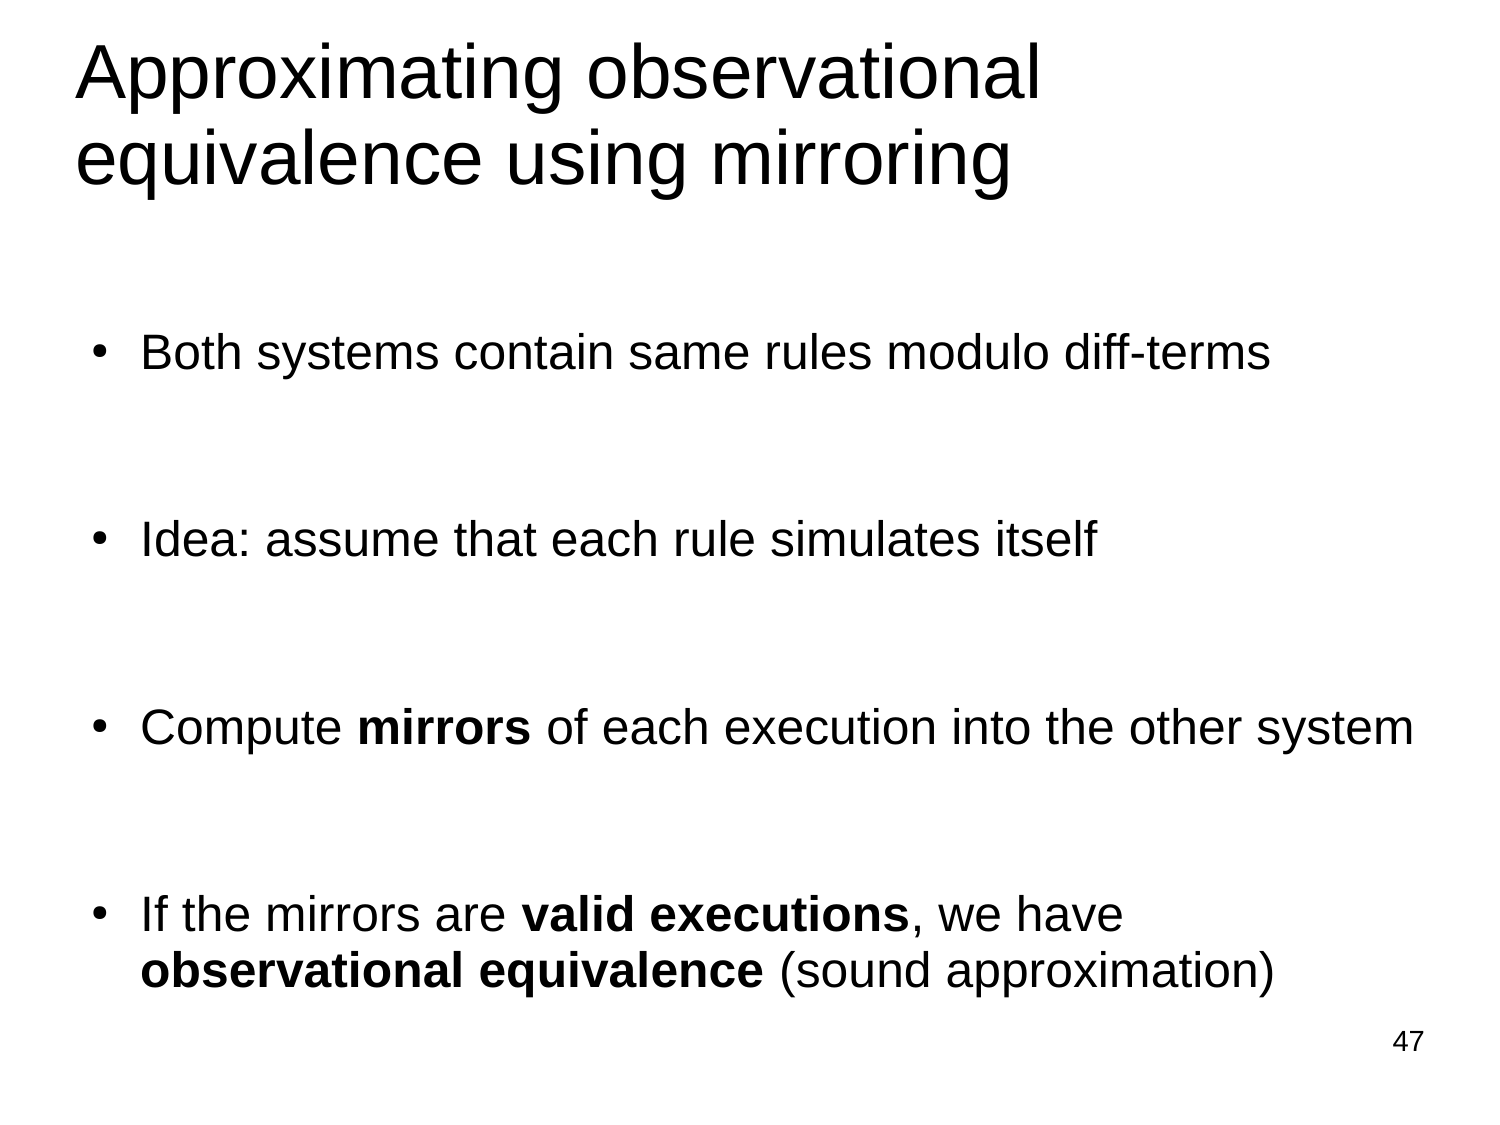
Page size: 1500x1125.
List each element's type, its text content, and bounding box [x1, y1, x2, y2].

title Approximating observational equivalence using mirroring [75, 28, 1425, 201]
list Both systems contain same rules modulo diff-terms Idea: assume that each rule simulates itself Compute mirrors of each execution into the other system If the mirrors are valid executions, we have observational equivalence (sound approximation) [75, 230, 1425, 1014]
